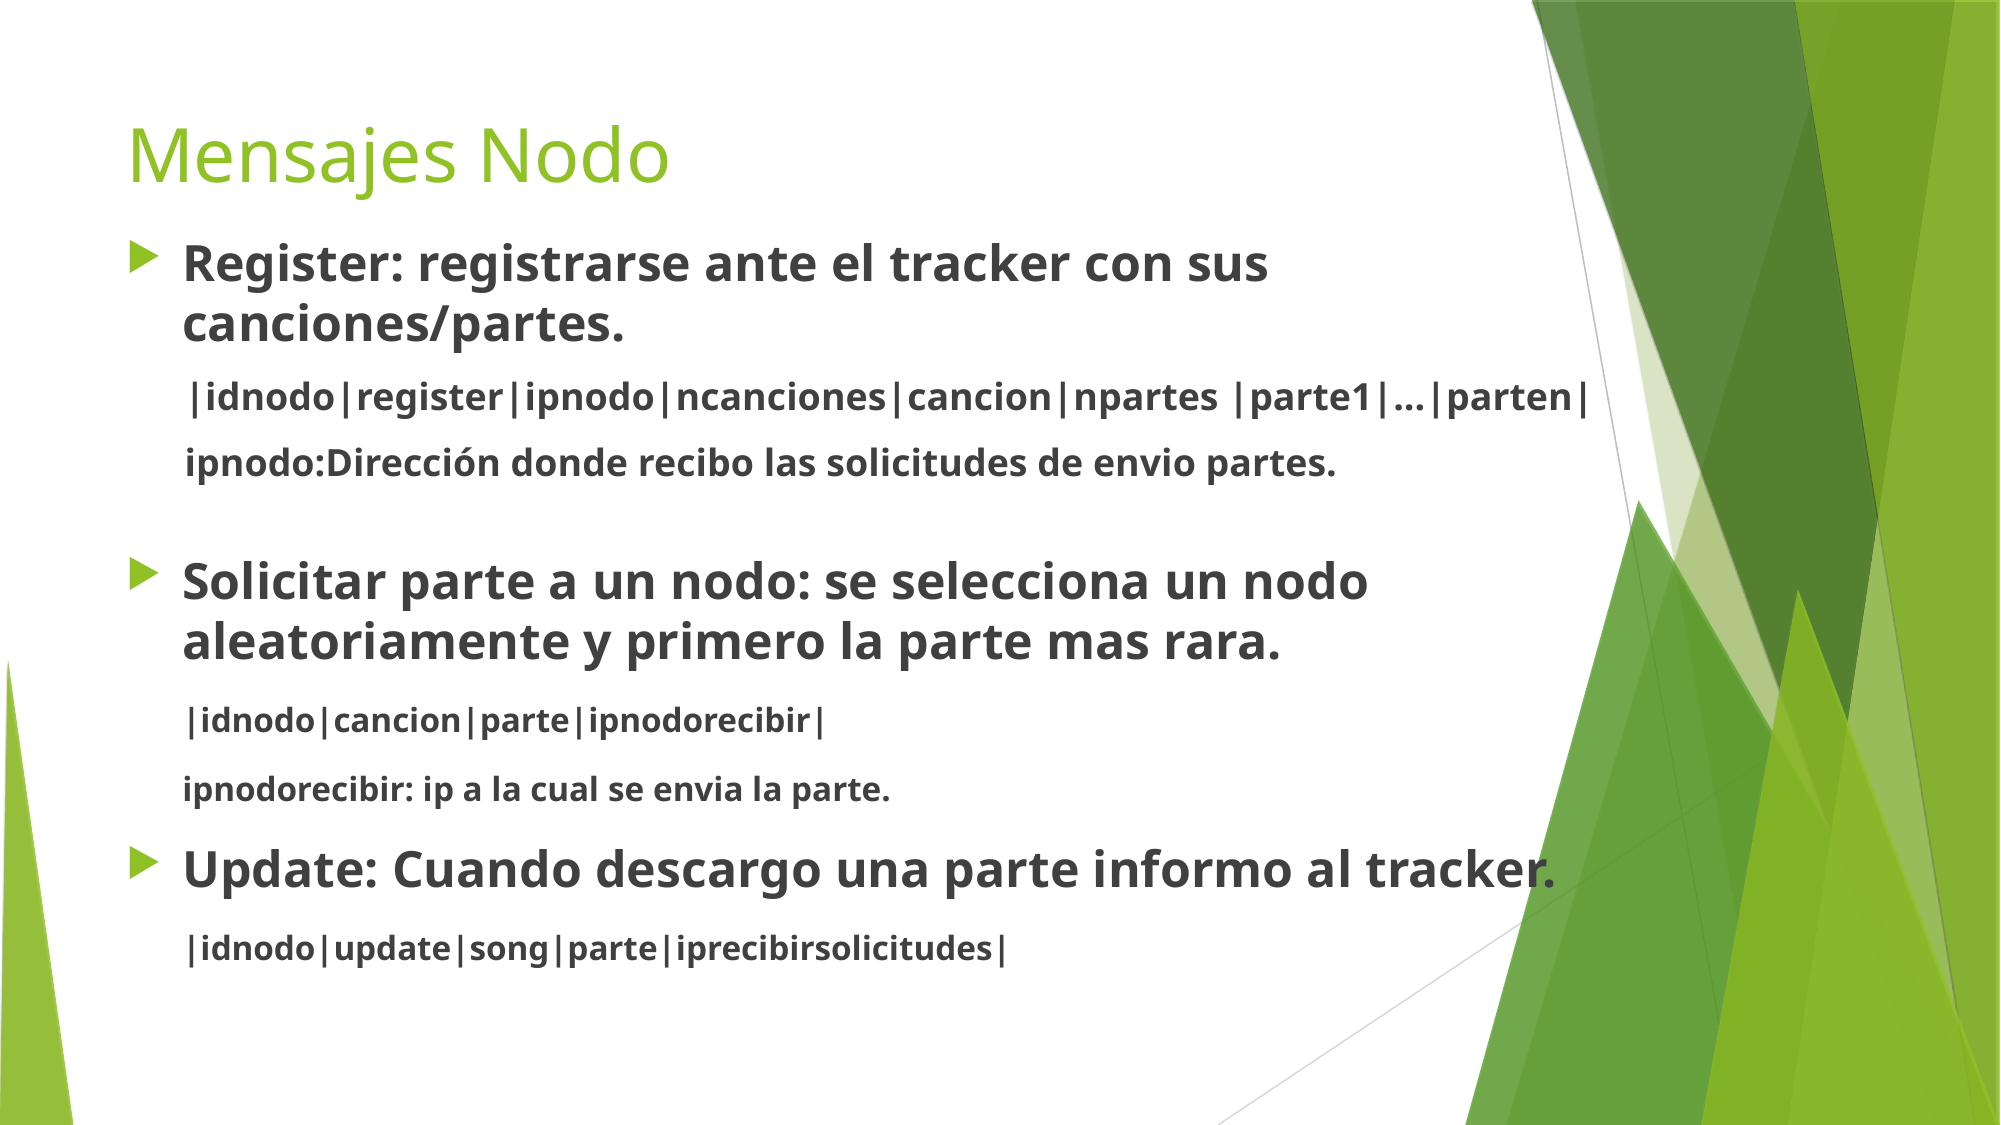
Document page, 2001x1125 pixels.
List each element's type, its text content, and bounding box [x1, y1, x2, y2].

list Register: registrarse ante el tracker con sus canciones/partes. |idnodo|register|ipnodo|ncanciones|cancion|npartes |parte1|...|parten| ipnodo:Dirección donde recibo las solicitudes de envio partes. Solicitar parte a un nodo: se selecciona un nodo aleatoriamente y primero la parte mas rara. |idnodo|cancion|parte|ipnodorecibir| ipnodorecibir: ip a la cual se envia la parte. Update: Cuando descargo una parte informo al tracker. |idnodo|update|song|parte|iprecibirsolicitudes| [111, 224, 1689, 992]
title Mensajes Nodo [111, 99, 1522, 224]
